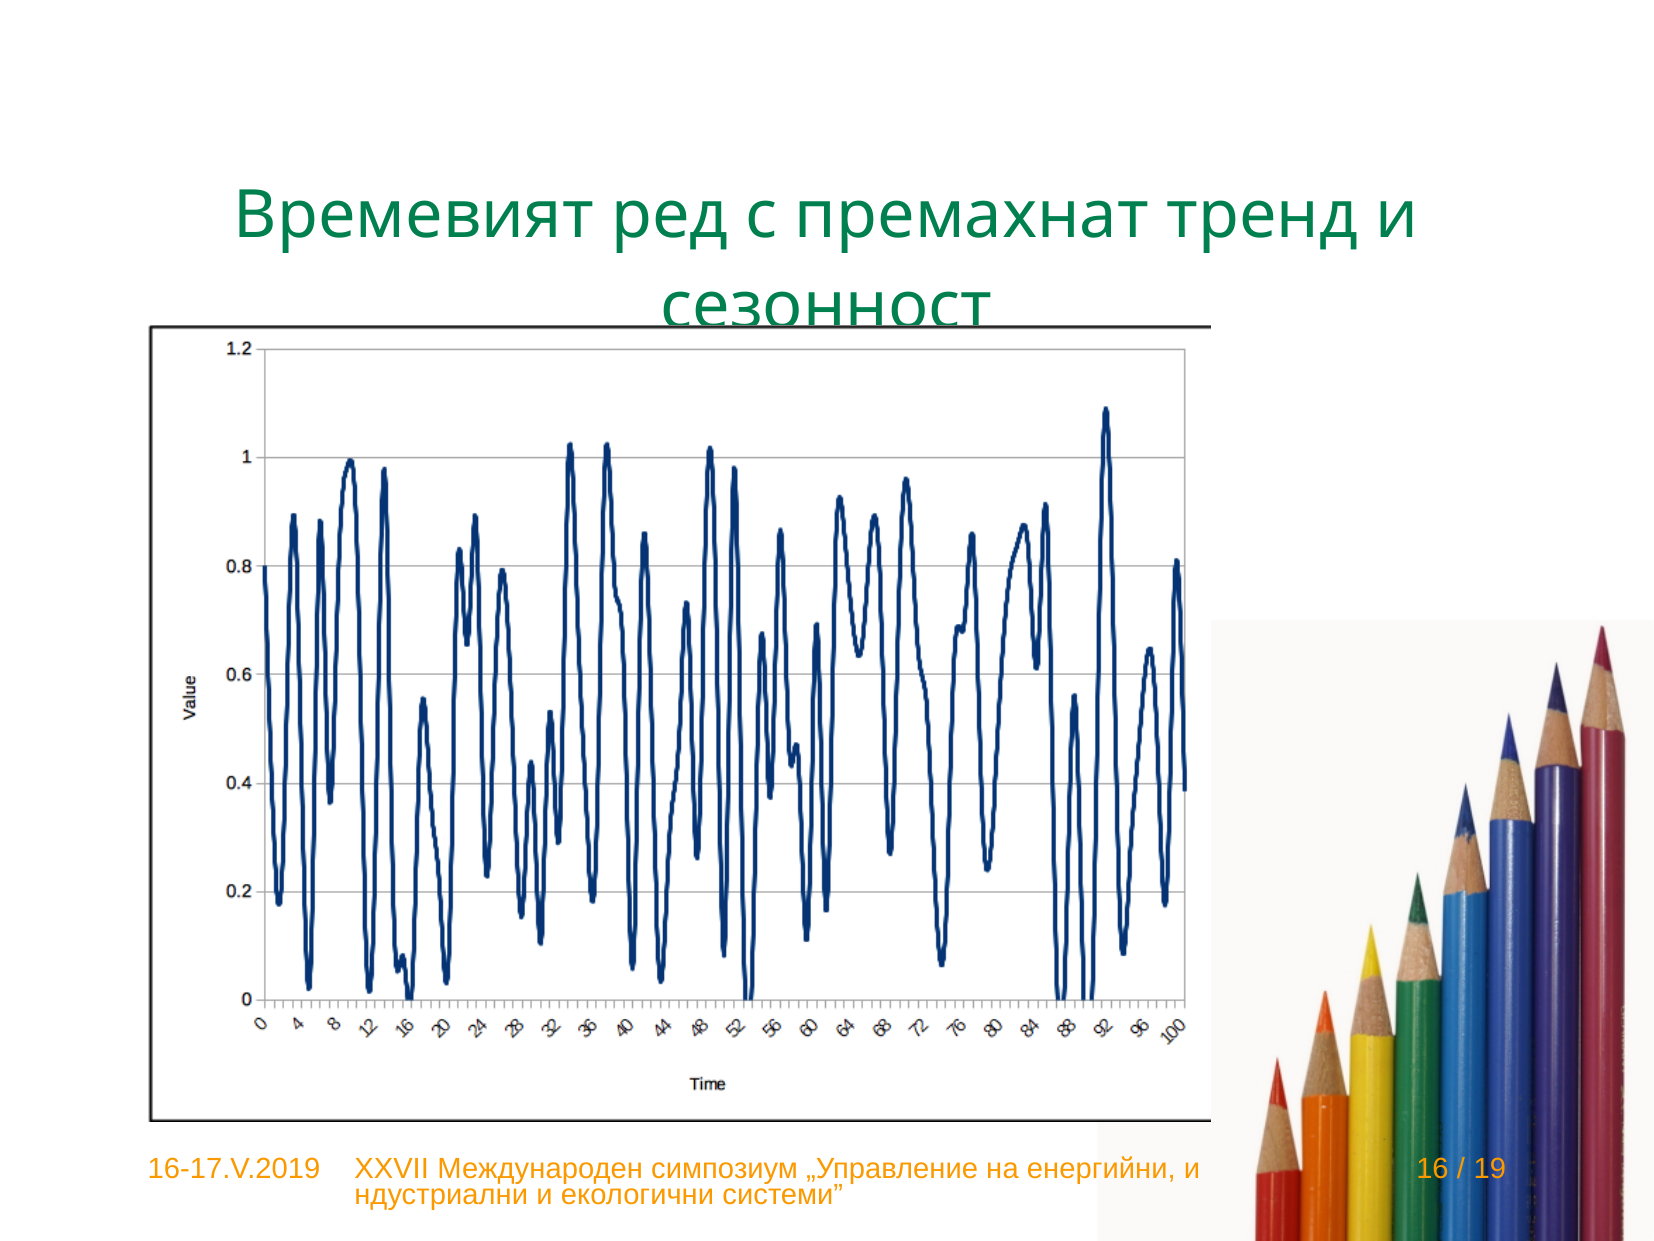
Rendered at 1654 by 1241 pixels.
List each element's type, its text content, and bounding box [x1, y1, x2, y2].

picture [0, 0, 1654, 1241]
title Времевият ред с премахнат тренд и сезонност [147, 153, 1506, 361]
